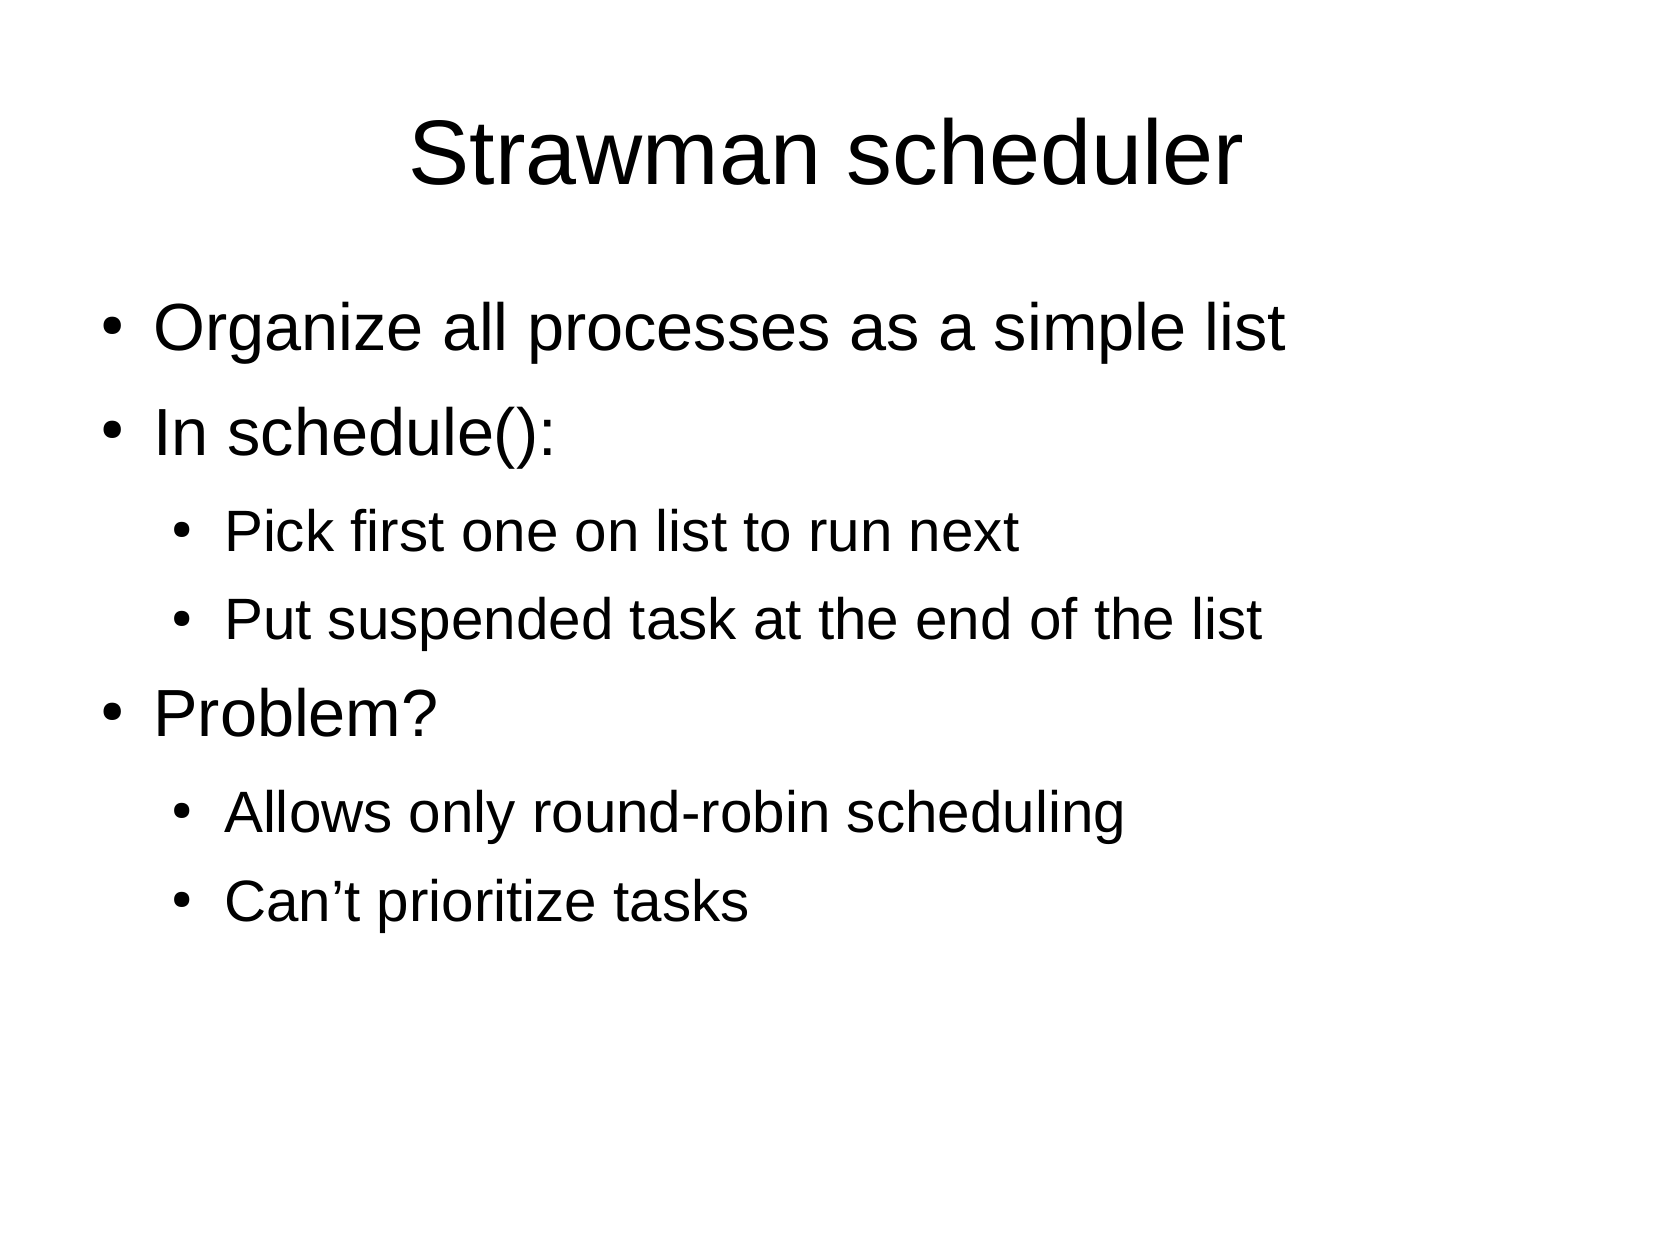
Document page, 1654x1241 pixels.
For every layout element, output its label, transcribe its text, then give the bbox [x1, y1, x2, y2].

title Strawman scheduler [82, 49, 1571, 257]
list Organize all processes as a simple list In schedule(): Pick first one on list to run next Put suspended task at the end of the list Problem? Allows only round-robin scheduling Can’t prioritize tasks [82, 290, 1571, 1010]
